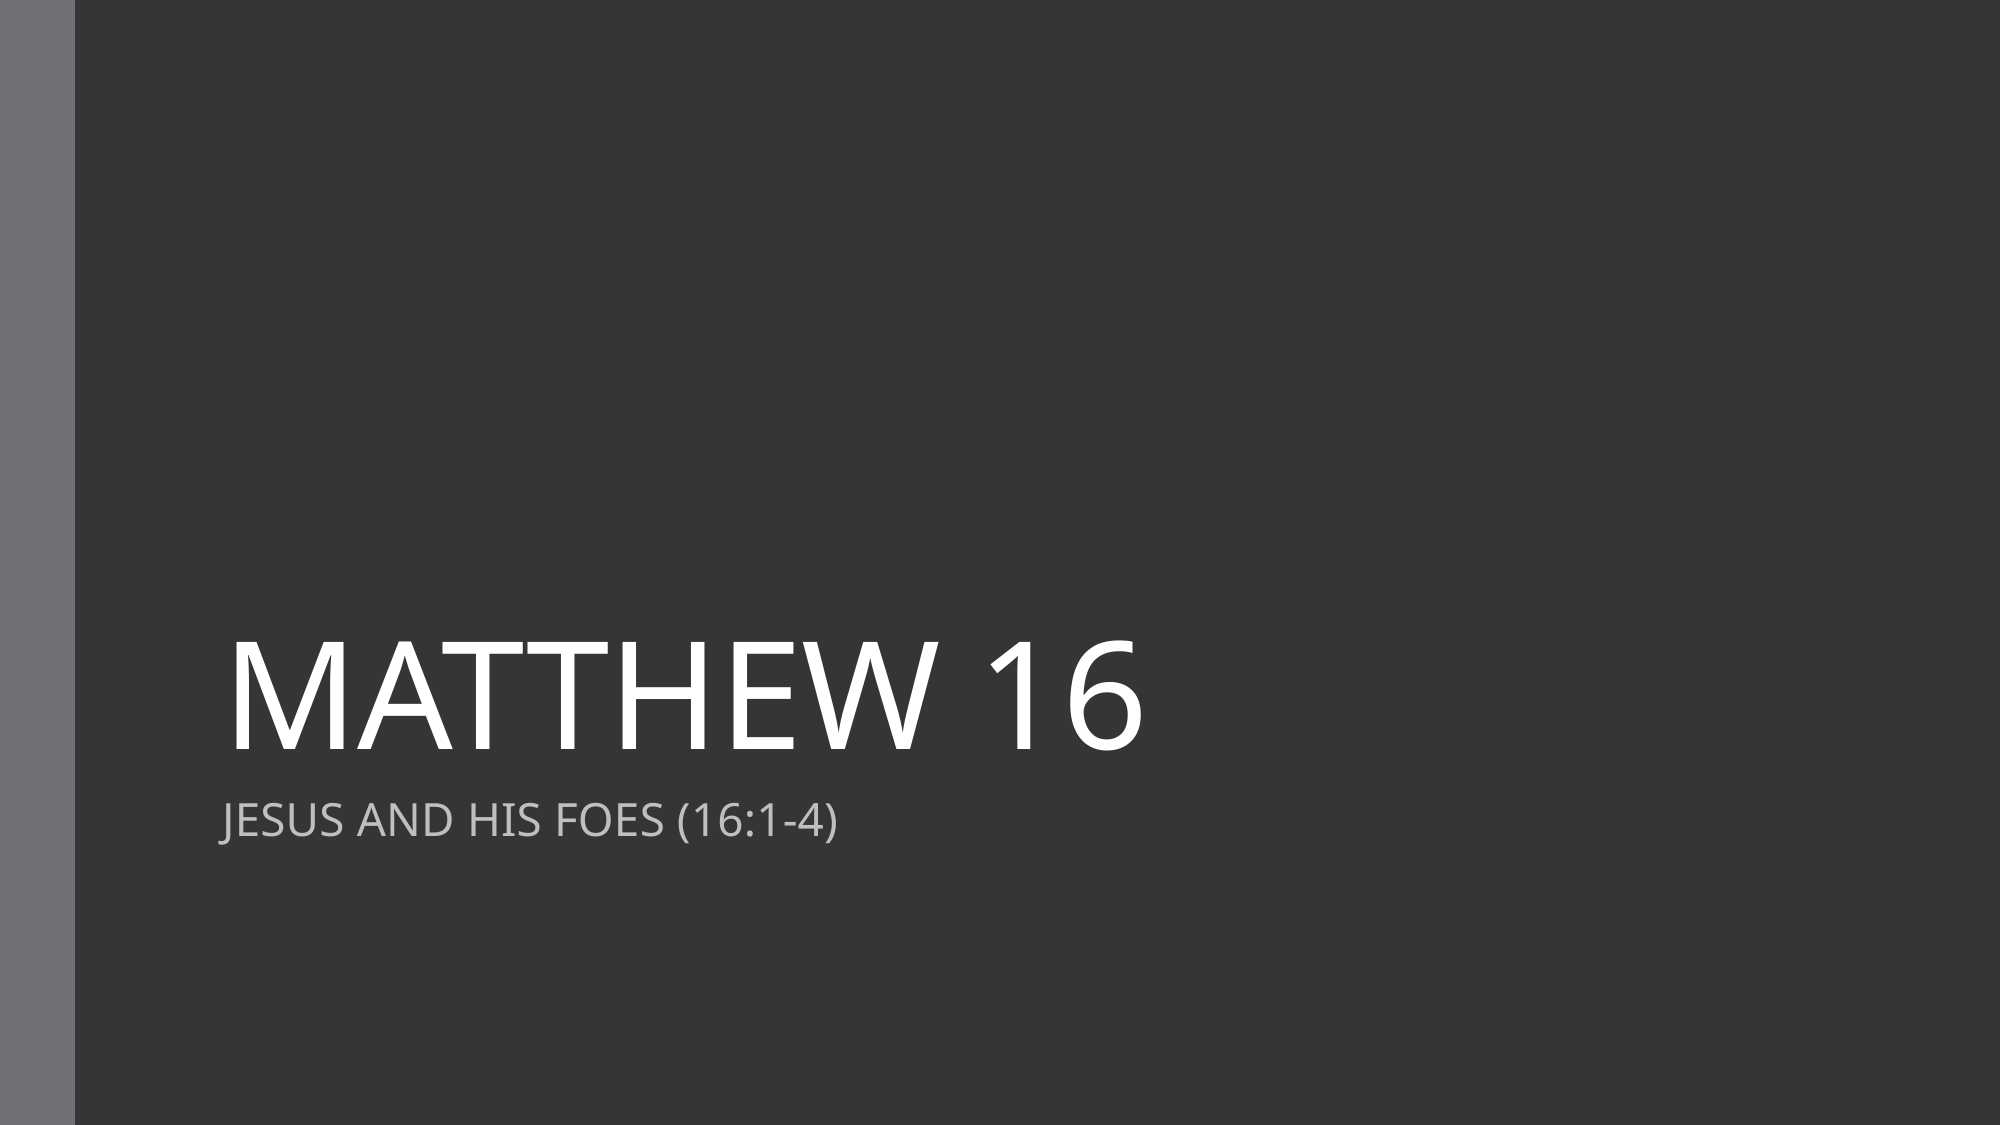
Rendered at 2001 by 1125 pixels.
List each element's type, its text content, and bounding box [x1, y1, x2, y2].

title MATTHEW 16 [206, 124, 1752, 787]
subtitle JESUS AND HIS FOES (16:1-4) [206, 787, 1752, 1066]
